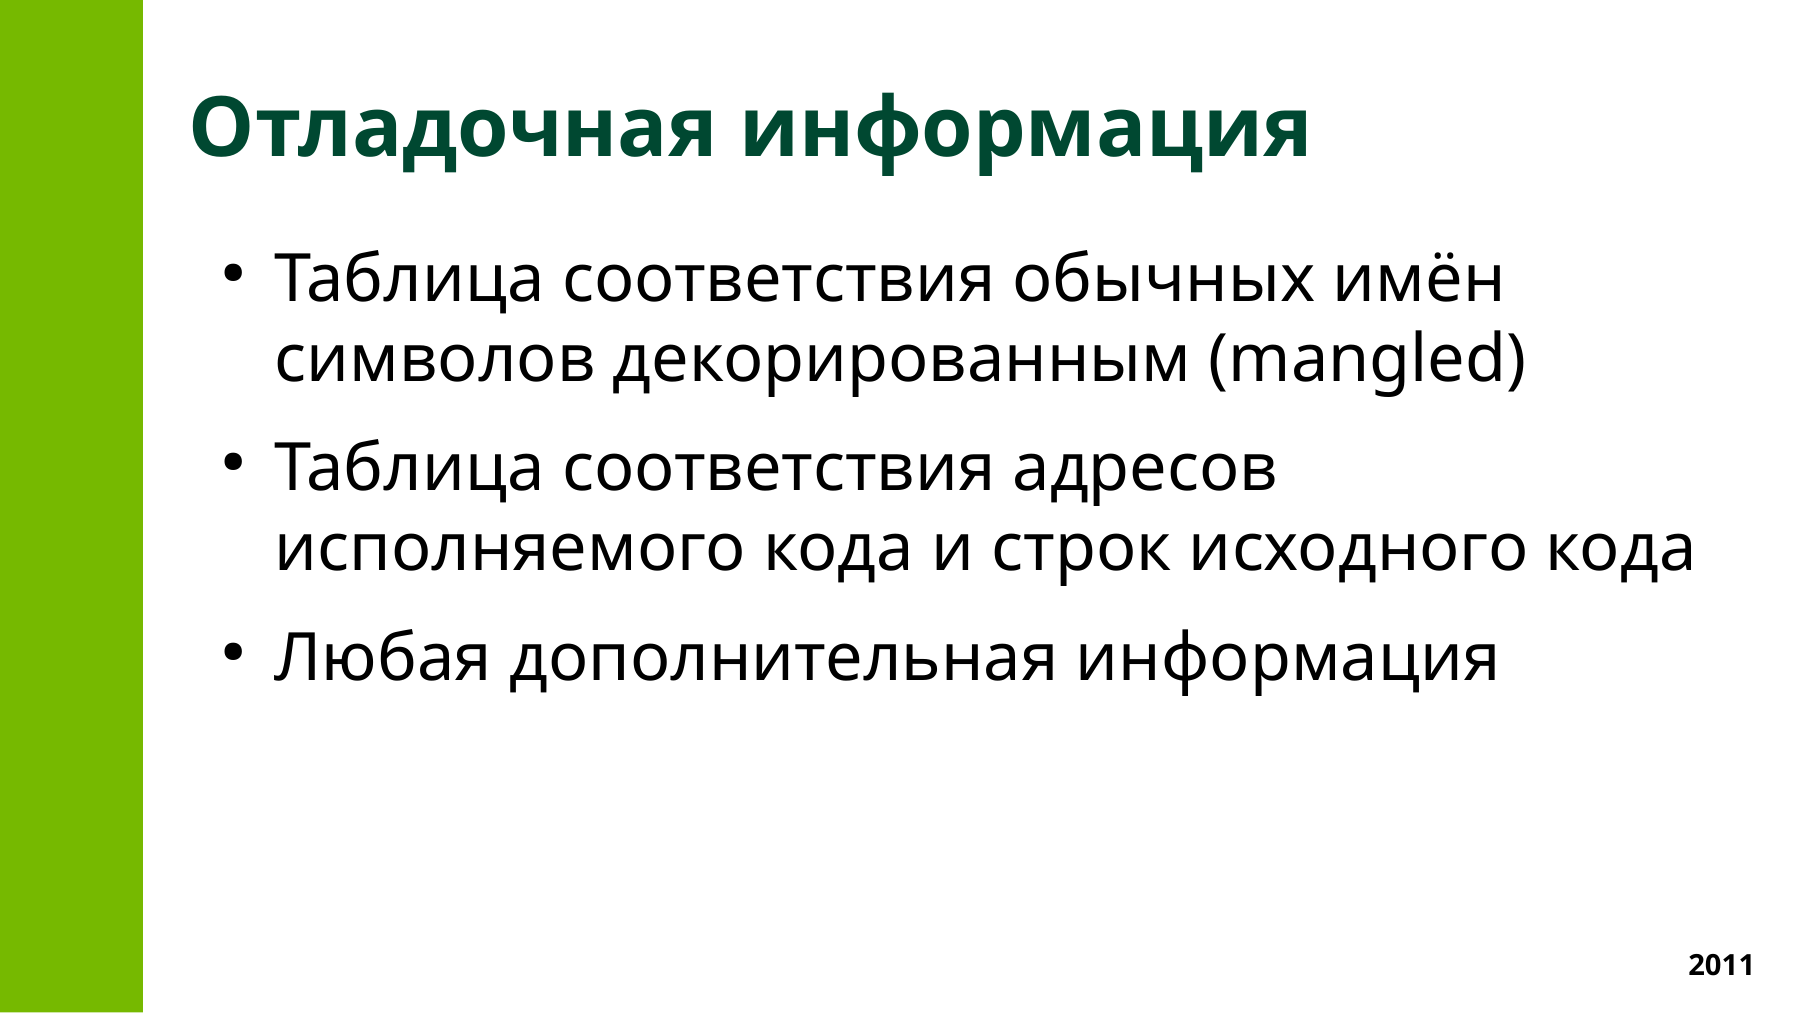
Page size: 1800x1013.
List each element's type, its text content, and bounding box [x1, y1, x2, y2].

list Таблица соответствия обычных имён символов декорированным (mangled) Таблица соответствия адресов исполняемого кода и строк исходного кода Любая дополнительная информация [188, 227, 1733, 976]
title Отладочная информация [188, 40, 1733, 211]
